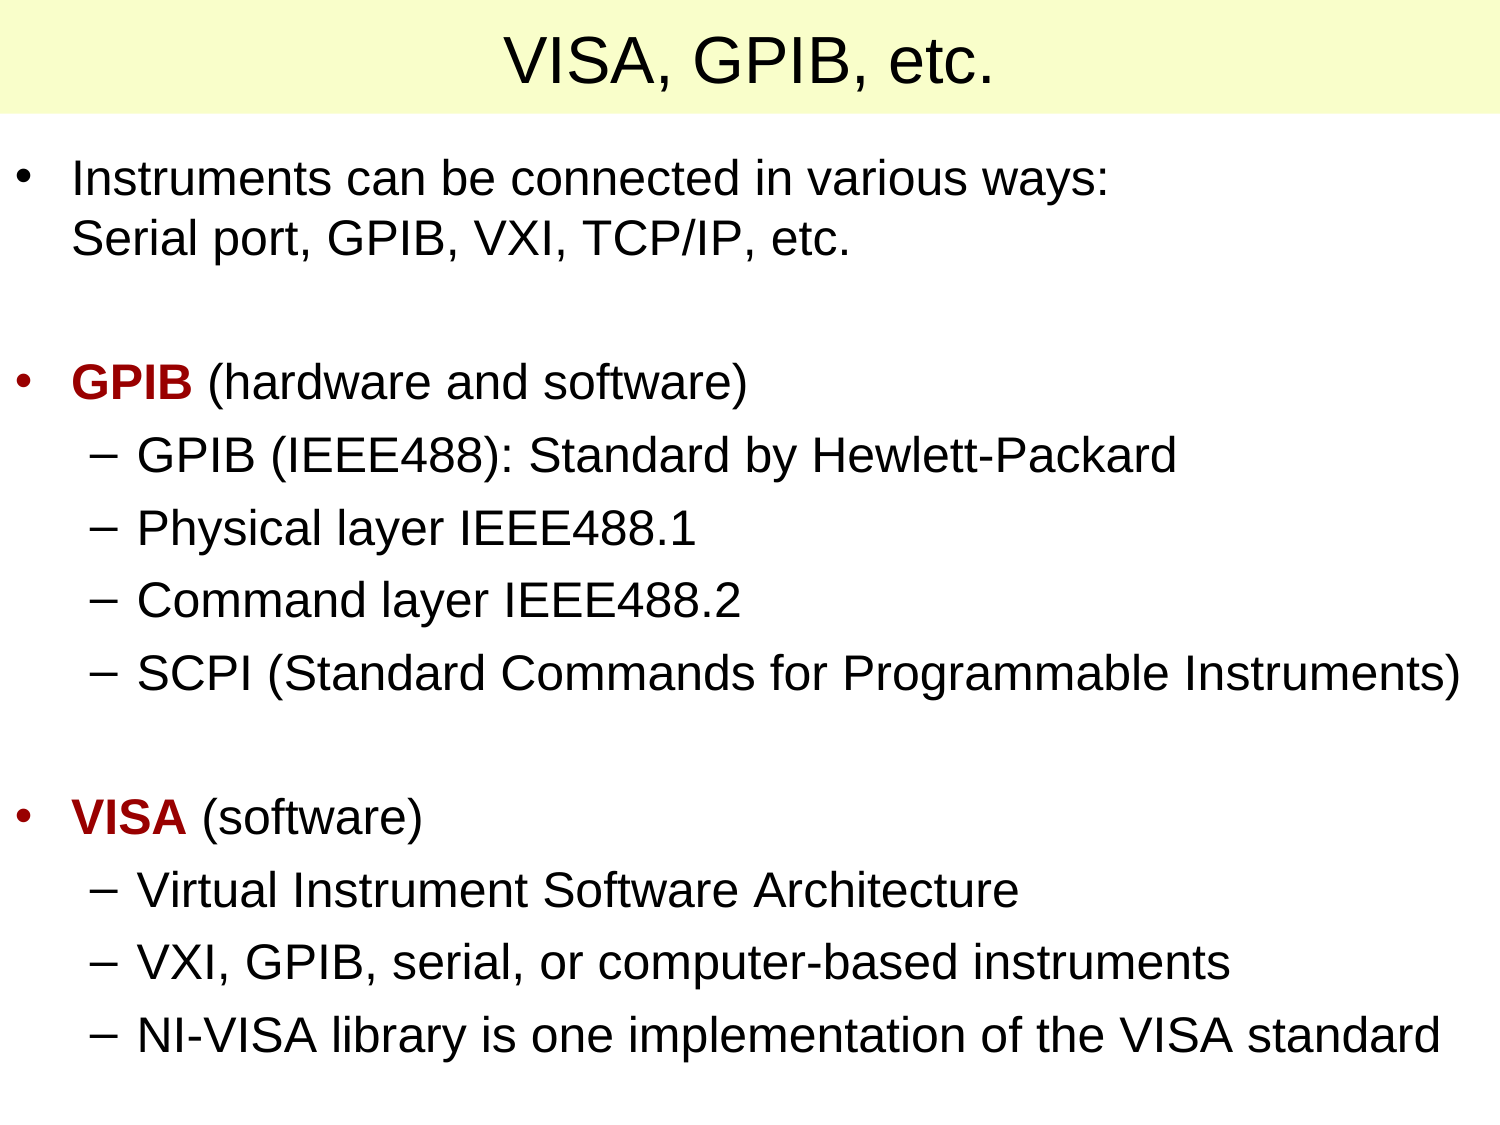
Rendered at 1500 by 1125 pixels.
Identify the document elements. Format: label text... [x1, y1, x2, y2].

list Instruments can be connected in various ways: Serial port, GPIB, VXI, TCP/IP, etc. GPIB (hardware and software) GPIB (IEEE488): Standard by Hewlett-Packard Physical layer IEEE488.1 Command layer IEEE488.2 SCPI (Standard Commands for Programmable Instruments) VISA (software) Virtual Instrument Software Architecture VXI, GPIB, serial, or computer-based instruments NI-VISA library is one implementation of the VISA standard [0, 137, 1500, 1125]
title VISA, GPIB, etc. [0, 0, 1500, 114]
